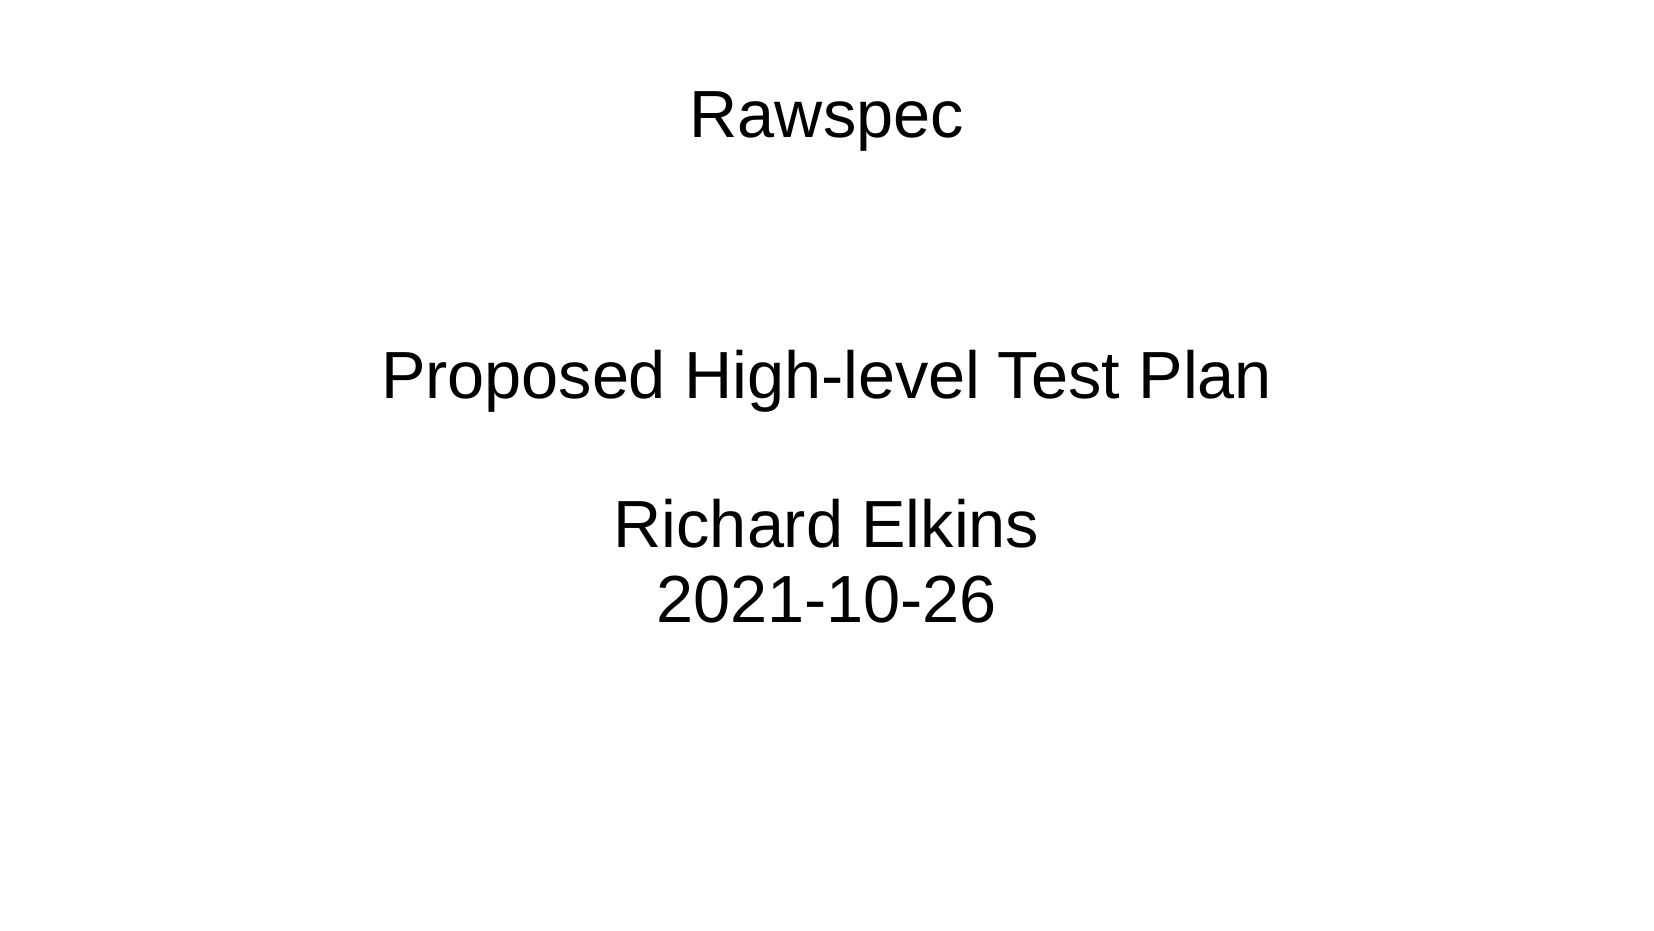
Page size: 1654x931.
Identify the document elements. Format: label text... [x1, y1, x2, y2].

title Rawspec [82, 37, 1571, 193]
subtitle Proposed High-level Test Plan Richard Elkins 2021-10-26 [82, 217, 1571, 758]
